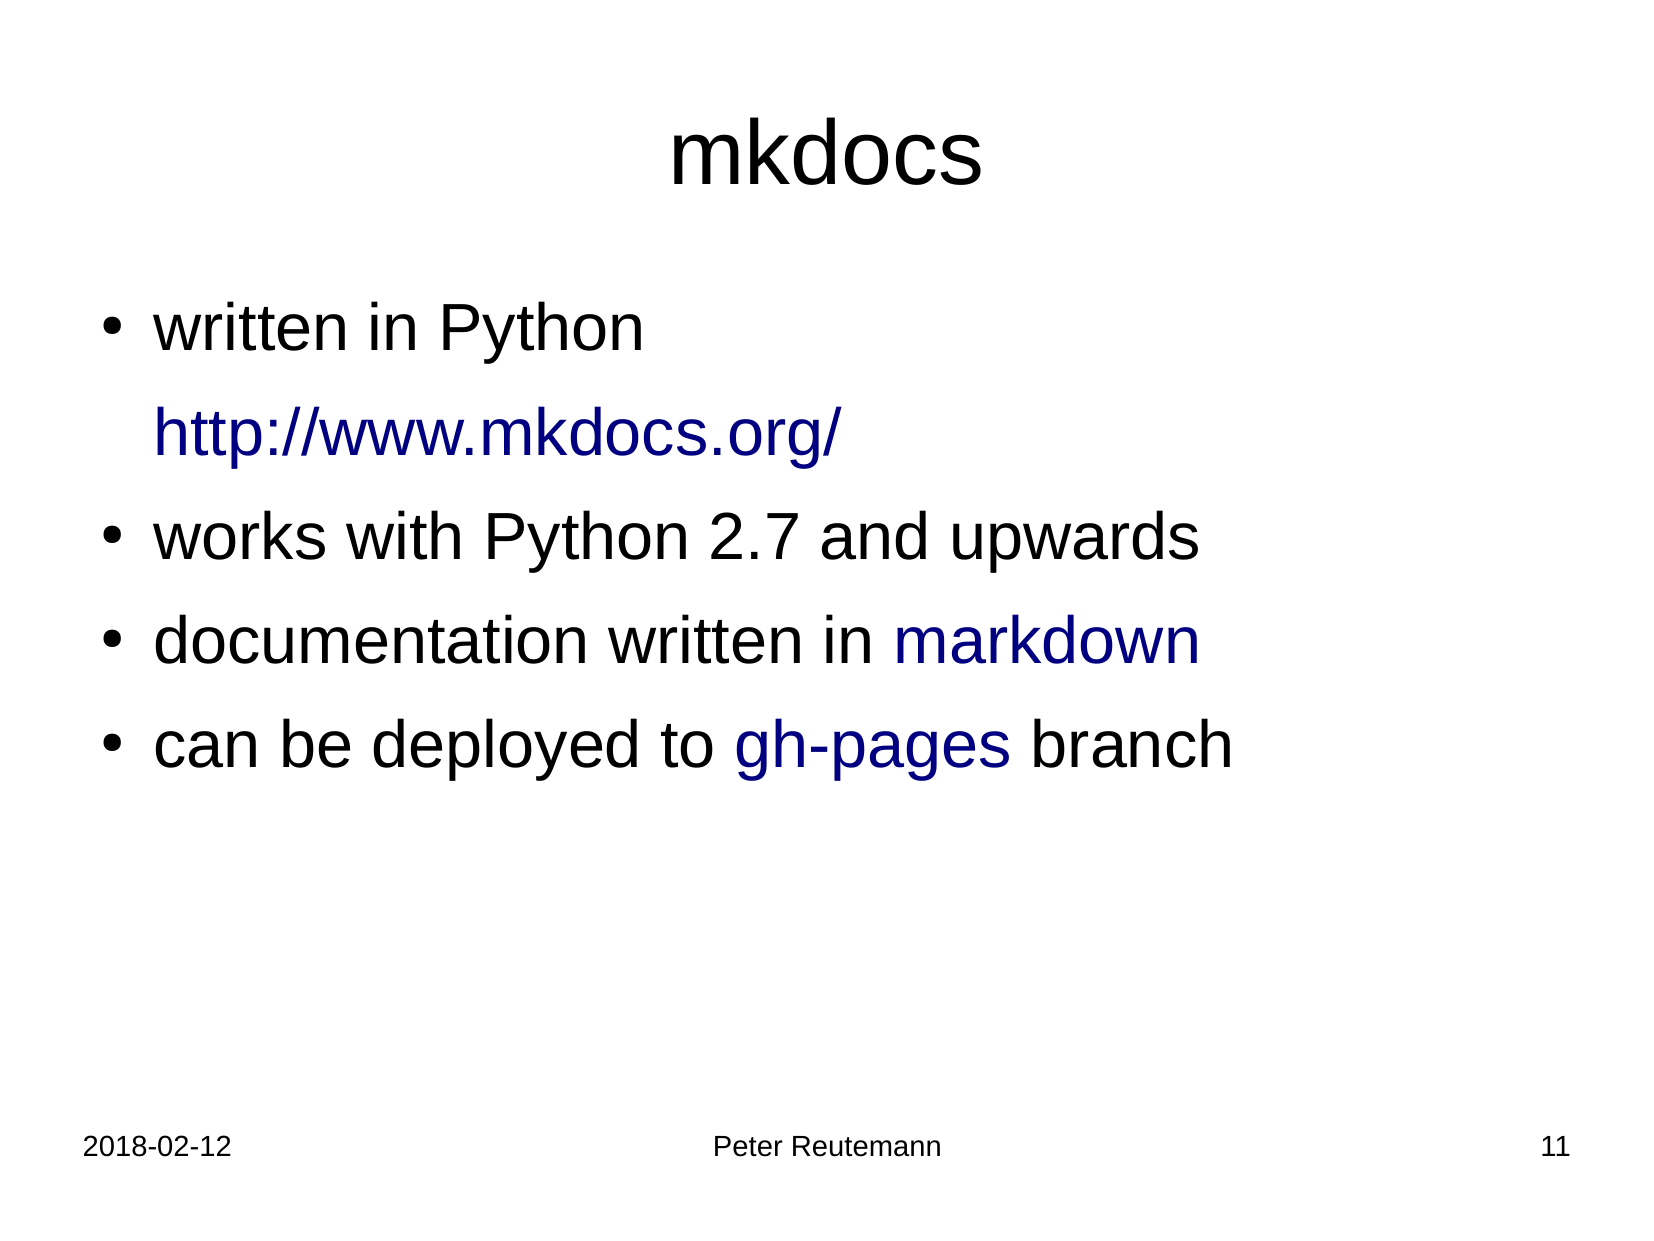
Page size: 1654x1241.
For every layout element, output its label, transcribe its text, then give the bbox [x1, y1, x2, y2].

list written in Python http://www.mkdocs.org/ works with Python 2.7 and upwards documentation written in markdown can be deployed to gh-pages branch [82, 290, 1538, 1010]
title mkdocs [82, 49, 1571, 257]
